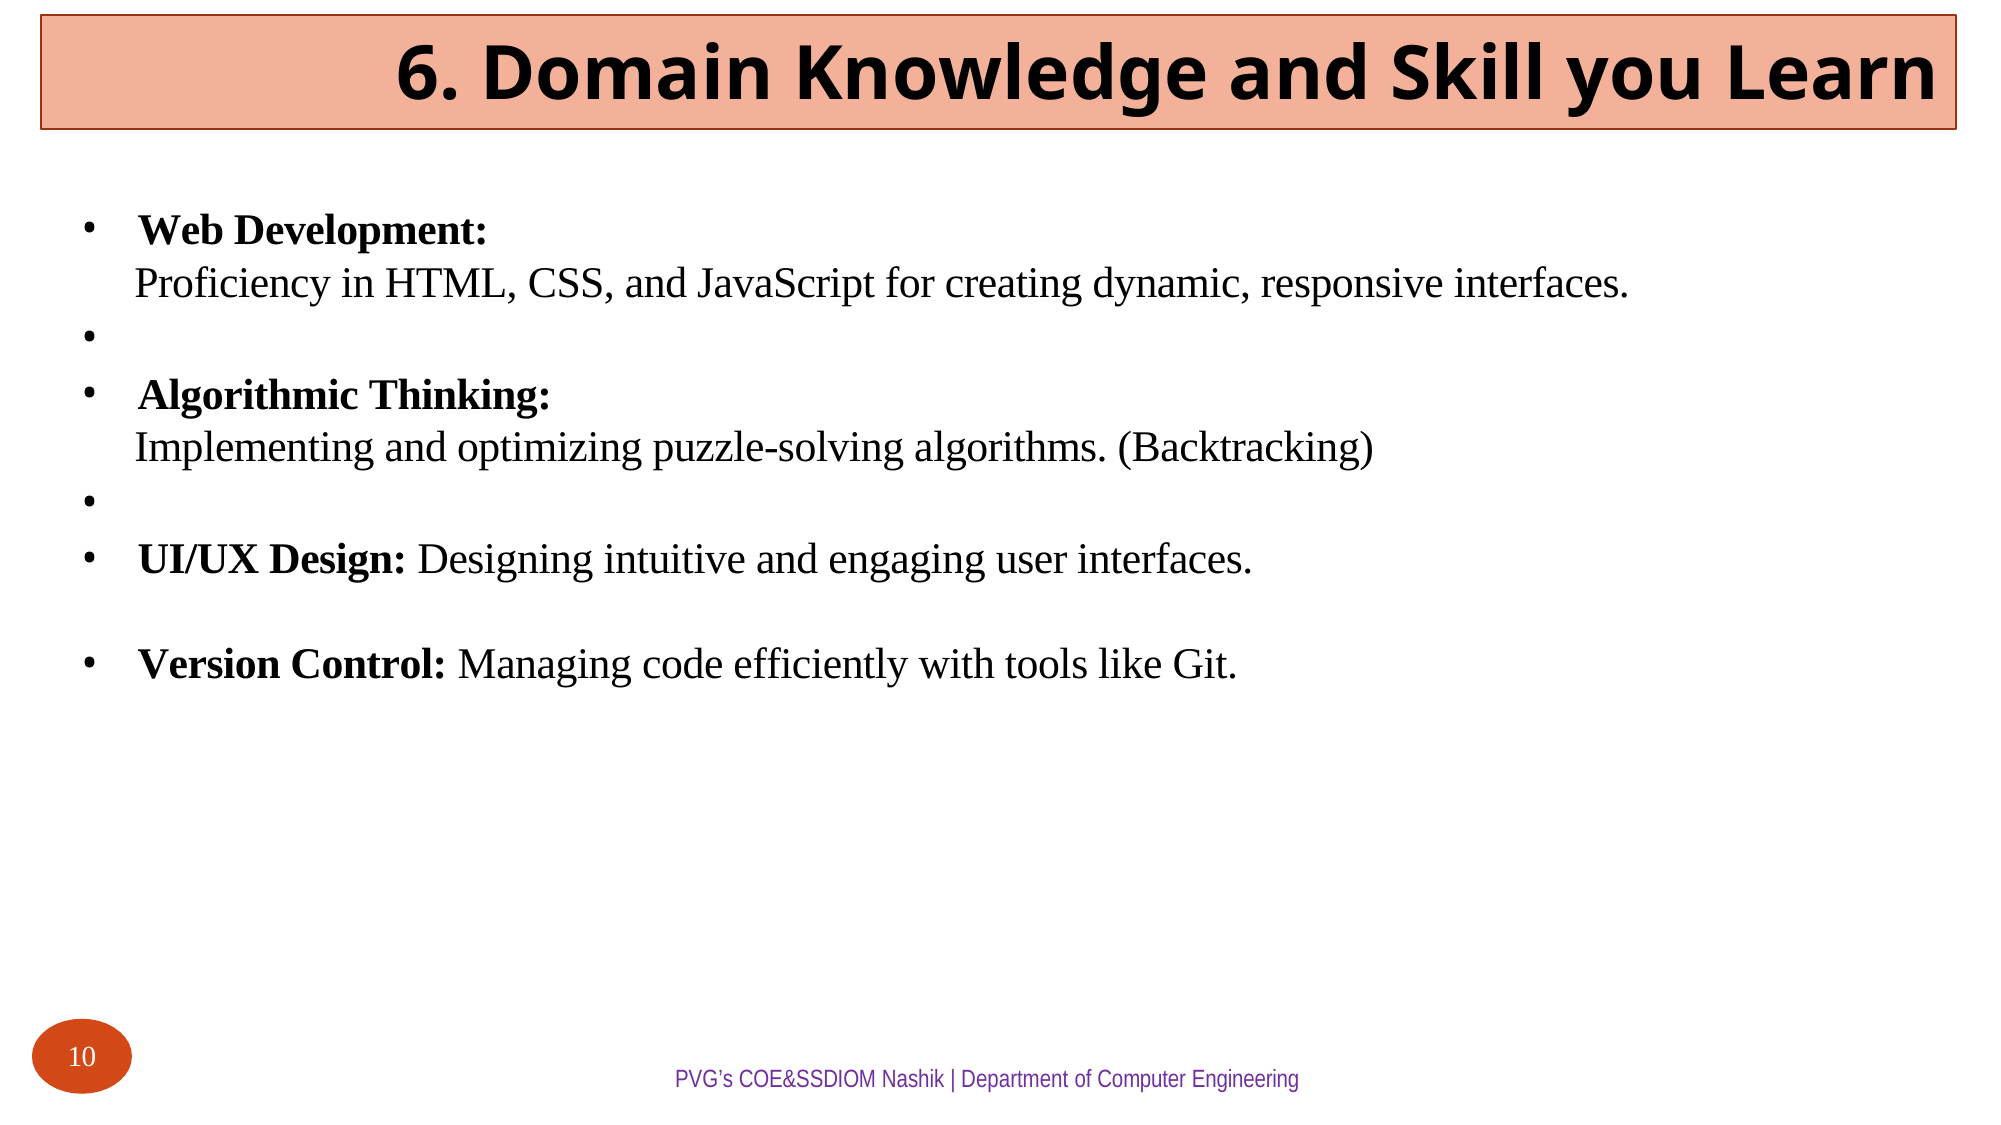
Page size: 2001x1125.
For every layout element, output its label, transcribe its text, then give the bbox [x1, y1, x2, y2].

text_box [31, 1018, 132, 1094]
text_box Web Development: Proficiency in HTML, CSS, and JavaScript for creating dynamic, responsive interfaces. Algorithmic Thinking: Implementing and optimizing puzzle-solving algorithms. (Backtracking) UI/UX Design: Designing intuitive and engaging user interfaces. Version Control: Managing code efficiently with tools like Git. [81, 190, 1914, 733]
title 6. Domain Knowledge and Skill you Learn [40, 15, 1956, 130]
slide_number 10 [61, 1038, 105, 1076]
footer PVG’s COE&SSDIOM Nashik | Department of Computer Engineering [672, 1061, 1306, 1095]
